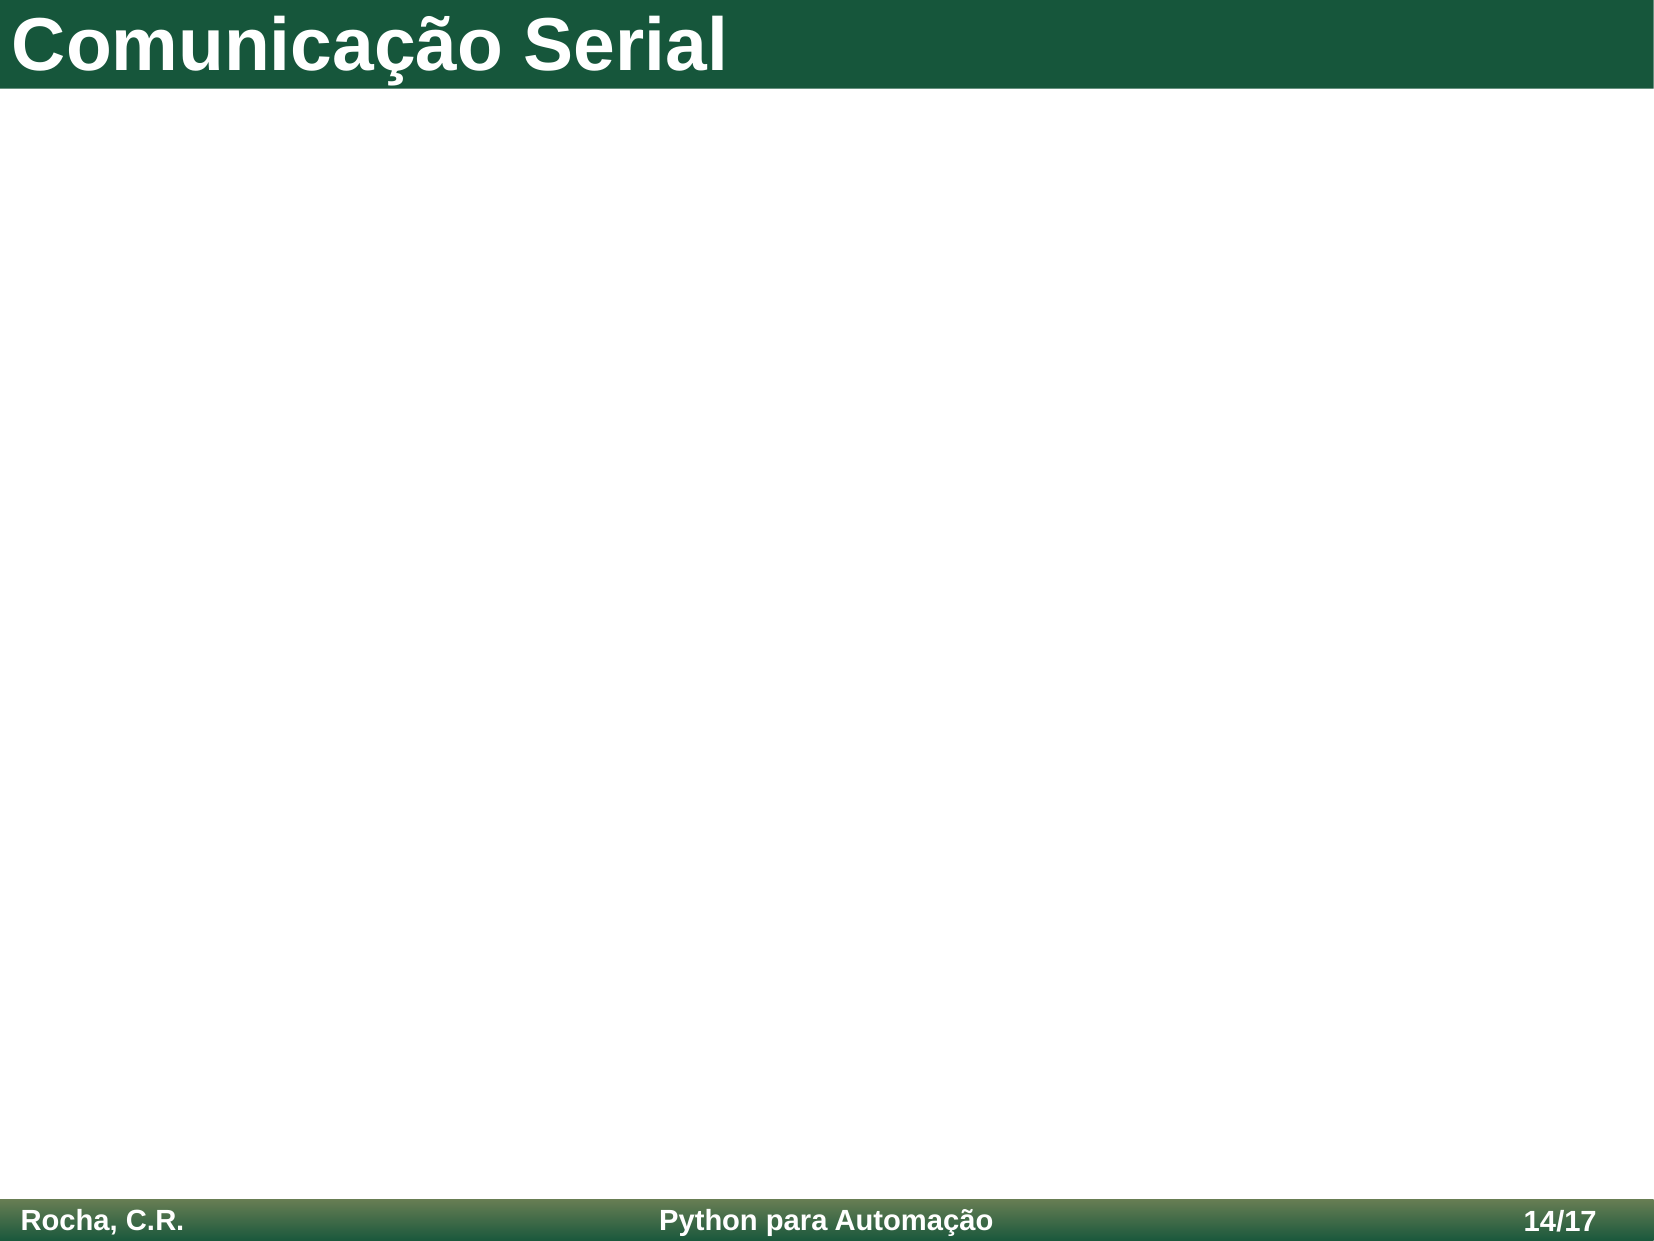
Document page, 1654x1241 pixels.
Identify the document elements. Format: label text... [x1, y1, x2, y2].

title Comunicação Serial [11, 0, 1625, 89]
